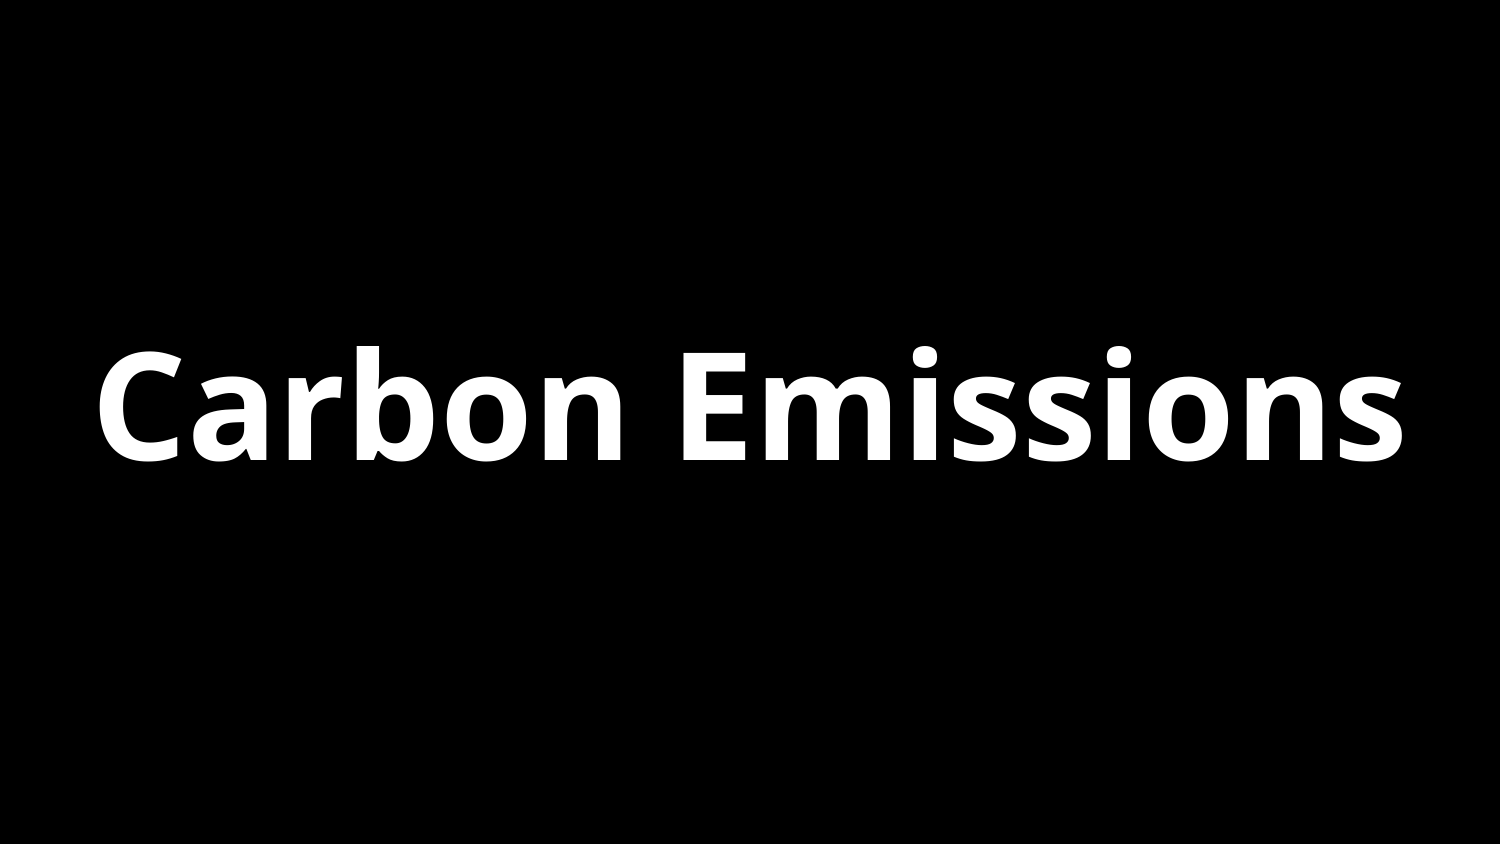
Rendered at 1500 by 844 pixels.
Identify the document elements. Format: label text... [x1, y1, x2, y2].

title Carbon Emissions [51, 315, 1449, 528]
